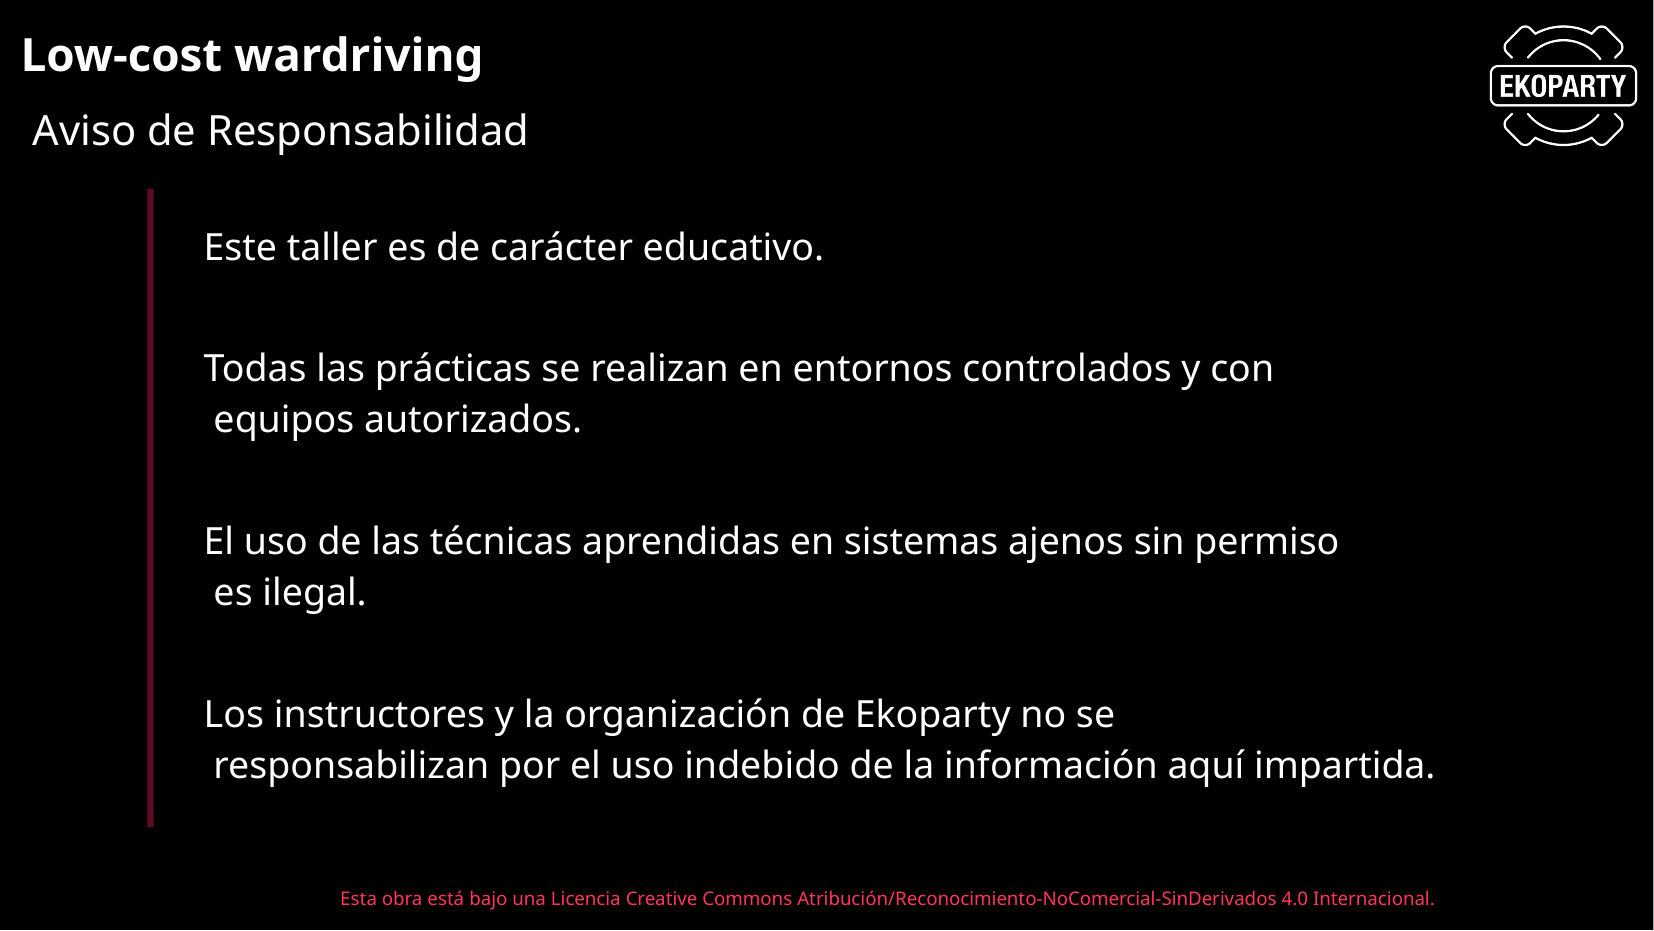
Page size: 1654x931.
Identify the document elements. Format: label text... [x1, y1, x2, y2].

text_box Este taller es de carácter educativo. Todas las prácticas se realizan en entornos controlados y con equipos autorizados. El uso de las técnicas aprendidas en sistemas ajenos sin permiso es ilegal. Los instructores y la organización de Ekoparty no se responsabilizan por el uso indebido de la información aquí impartida. [188, 212, 1608, 770]
text_box Aviso de Responsabilidad [17, 93, 1476, 161]
picture [1476, 0, 1654, 178]
text_box Low-cost wardriving [5, 14, 1476, 87]
text_box Esta obra está bajo una Licencia Creative Commons Atribución/Reconocimiento-NoComercial-SinDerivados 4.0 Internacional. [325, 878, 1654, 917]
